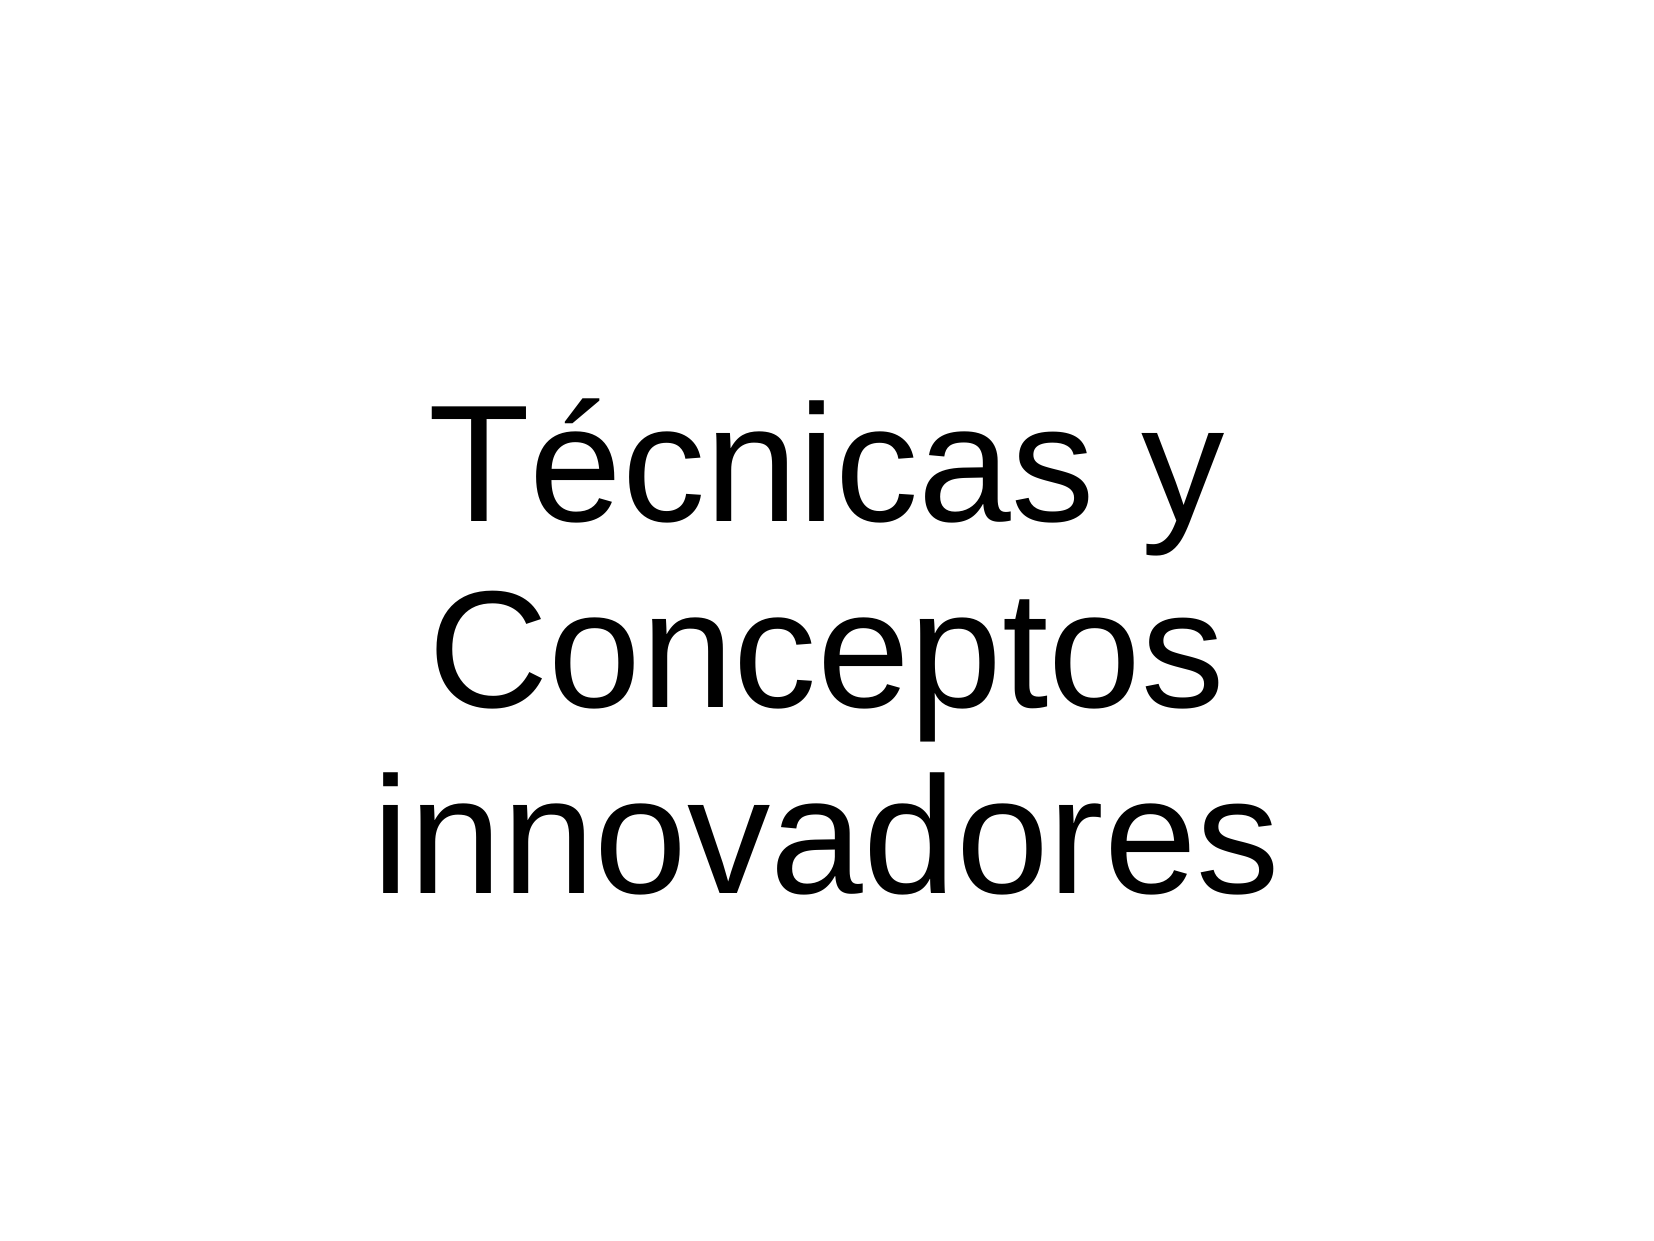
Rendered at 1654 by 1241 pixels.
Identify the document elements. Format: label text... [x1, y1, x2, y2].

subtitle Técnicas y Conceptos innovadores [82, 290, 1571, 1010]
